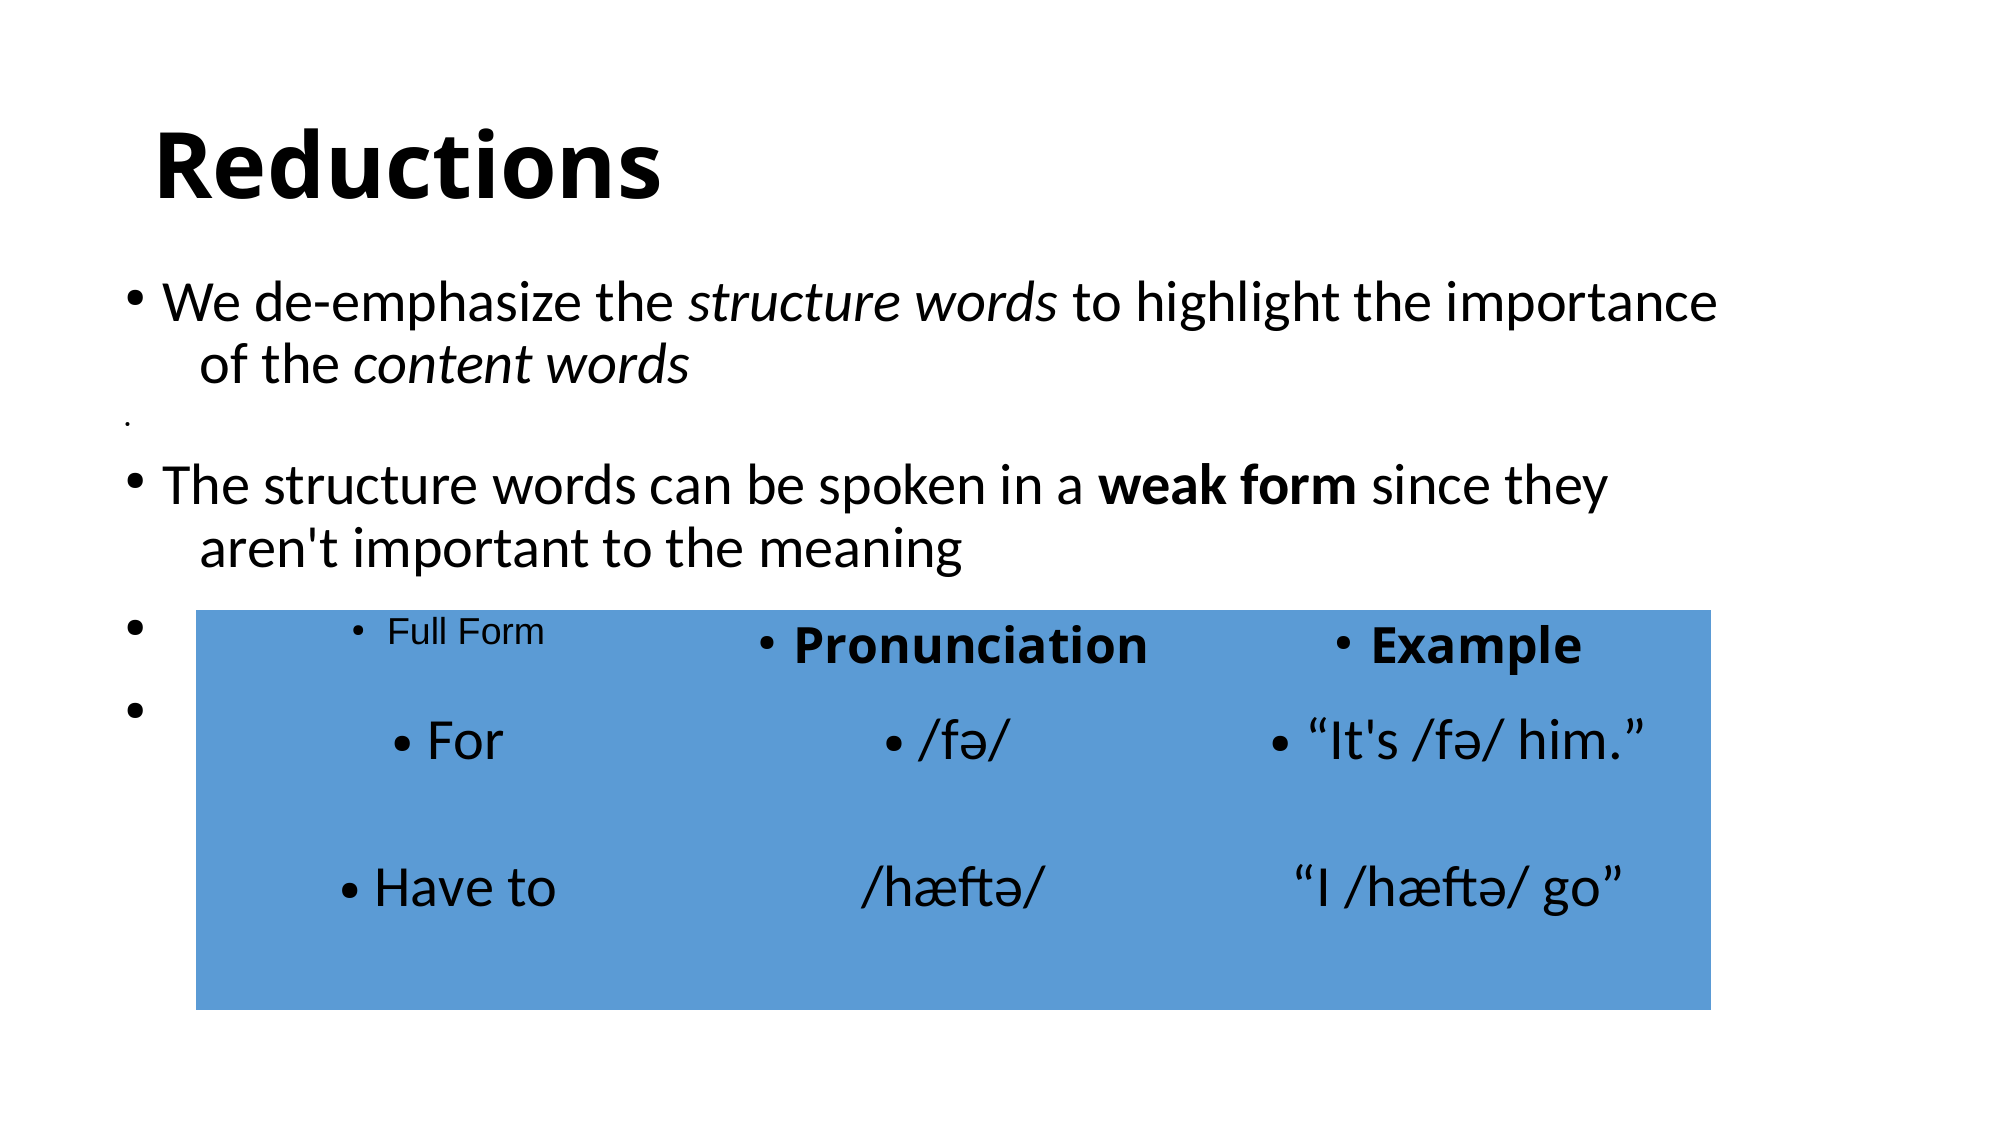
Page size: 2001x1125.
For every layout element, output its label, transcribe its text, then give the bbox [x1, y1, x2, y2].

table_cell For [196, 716, 701, 863]
table_cell “It's /fə/ him.” [1206, 716, 1711, 863]
table_cell /hæftə/ [701, 863, 1206, 1010]
table_header Pronunciation [701, 610, 1206, 716]
table_cell /fə/ [701, 716, 1206, 863]
title Reductions [137, 59, 1863, 278]
table_header Example [1206, 610, 1711, 716]
list We de-emphasize the structure words to highlight the importance of the content words The structure words can be spoken in a weak form since they aren't important to the meaning [109, 263, 1739, 1035]
table_header Full Form [196, 610, 701, 716]
table_cell “I /hæftə/ go” [1206, 863, 1711, 1010]
table_cell Have to [196, 863, 701, 1010]
